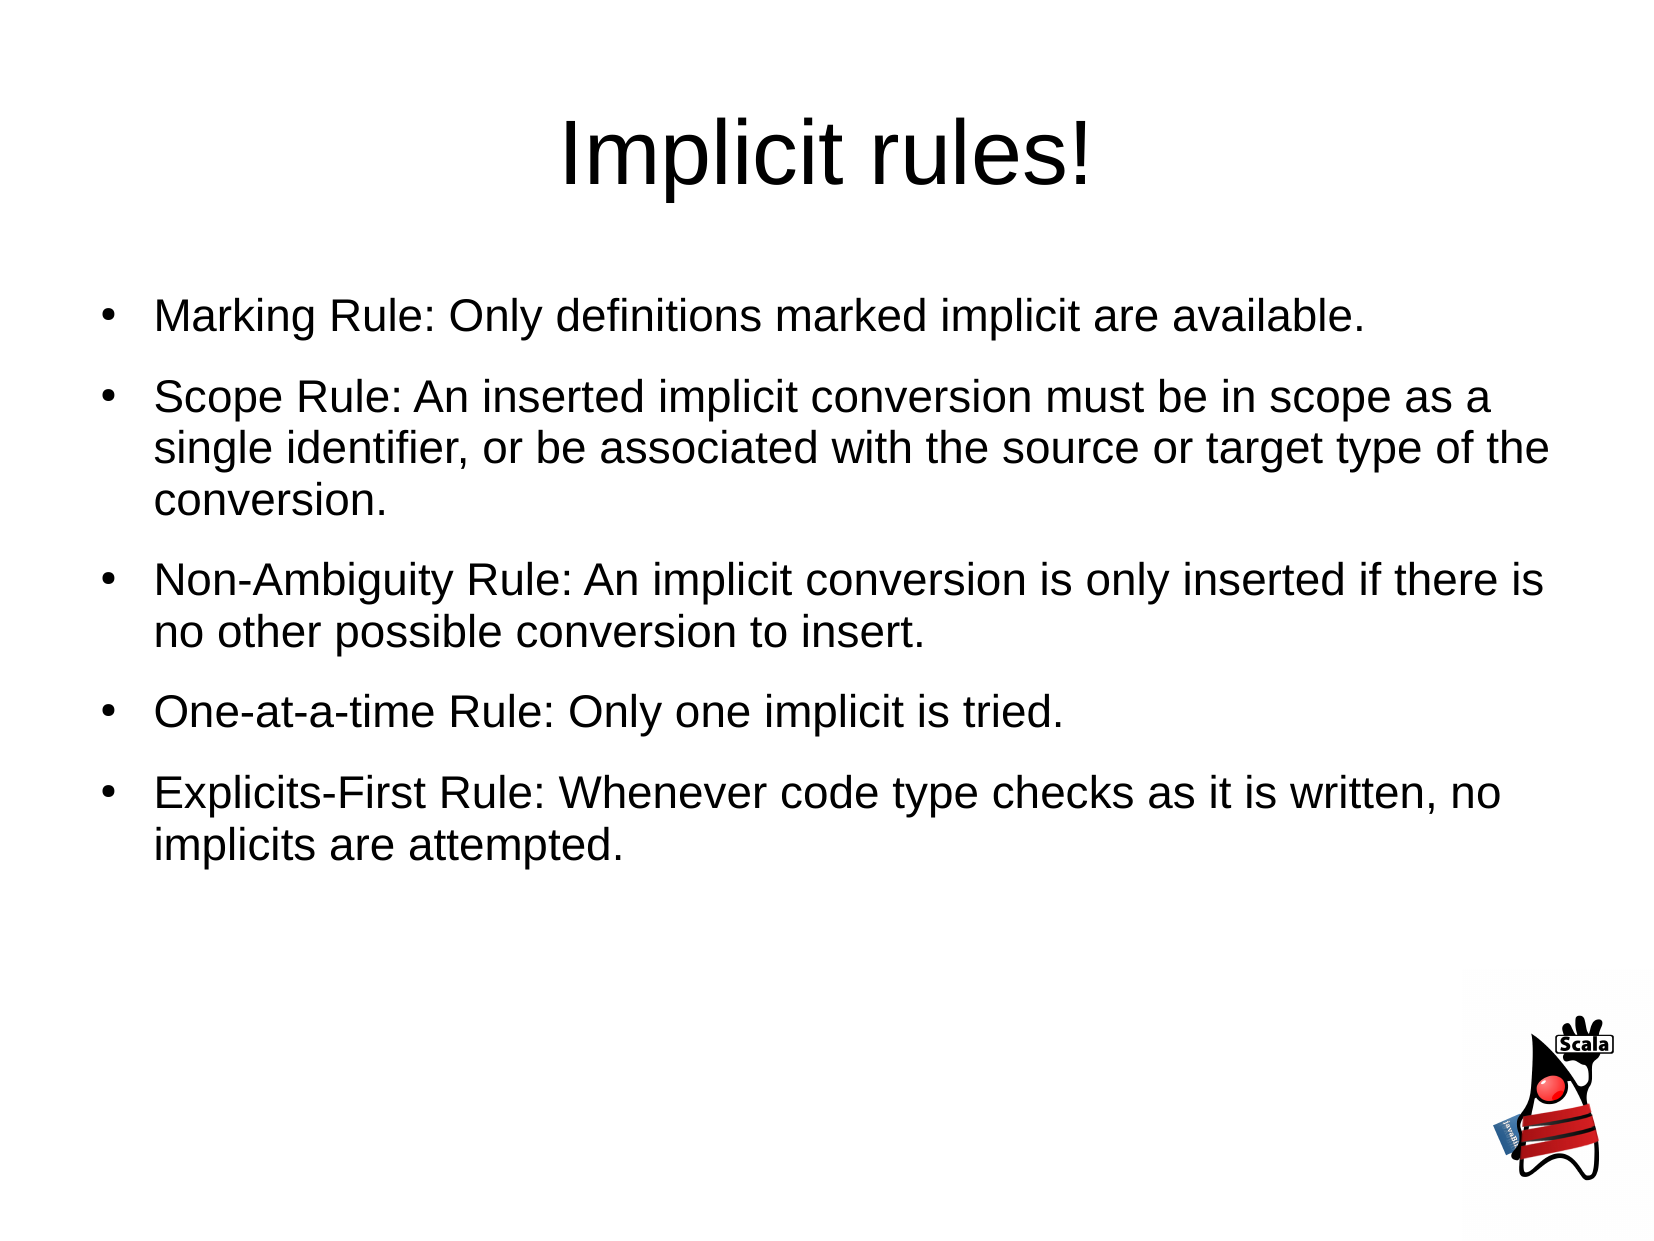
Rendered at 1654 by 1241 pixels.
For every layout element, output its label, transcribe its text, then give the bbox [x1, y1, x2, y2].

picture [1462, 969, 1654, 1241]
title Implicit rules! [82, 49, 1571, 257]
list Marking Rule: Only definitions marked implicit are available. Scope Rule: An inserted implicit conversion must be in scope as a single identifier, or be associated with the source or target type of the conversion. Non-Ambiguity Rule: An implicit conversion is only inserted if there is no other possible conversion to insert. One-at-a-time Rule: Only one implicit is tried. Explicits-First Rule: Whenever code type checks as it is written, no implicits are attempted. [82, 290, 1571, 1109]
